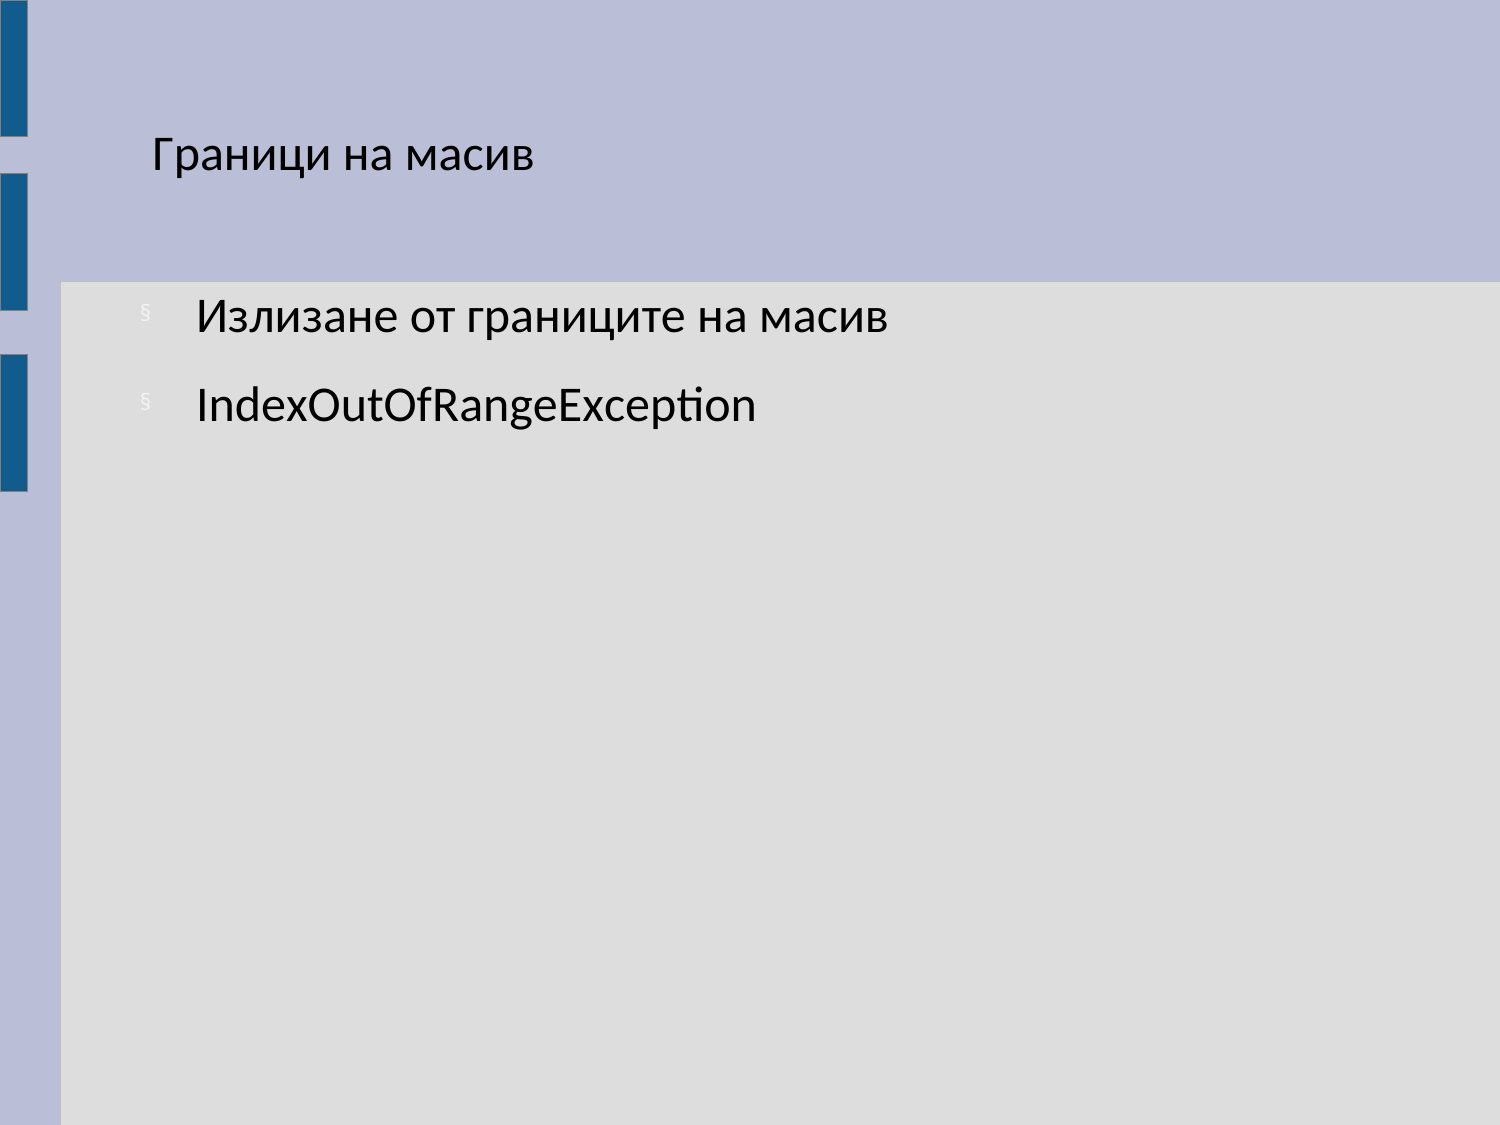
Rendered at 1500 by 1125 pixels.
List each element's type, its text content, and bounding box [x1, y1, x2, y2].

list Излизане от границите на масив IndexOutOfRangeException [125, 275, 1375, 1018]
title Граници на масив [137, 112, 1488, 300]
